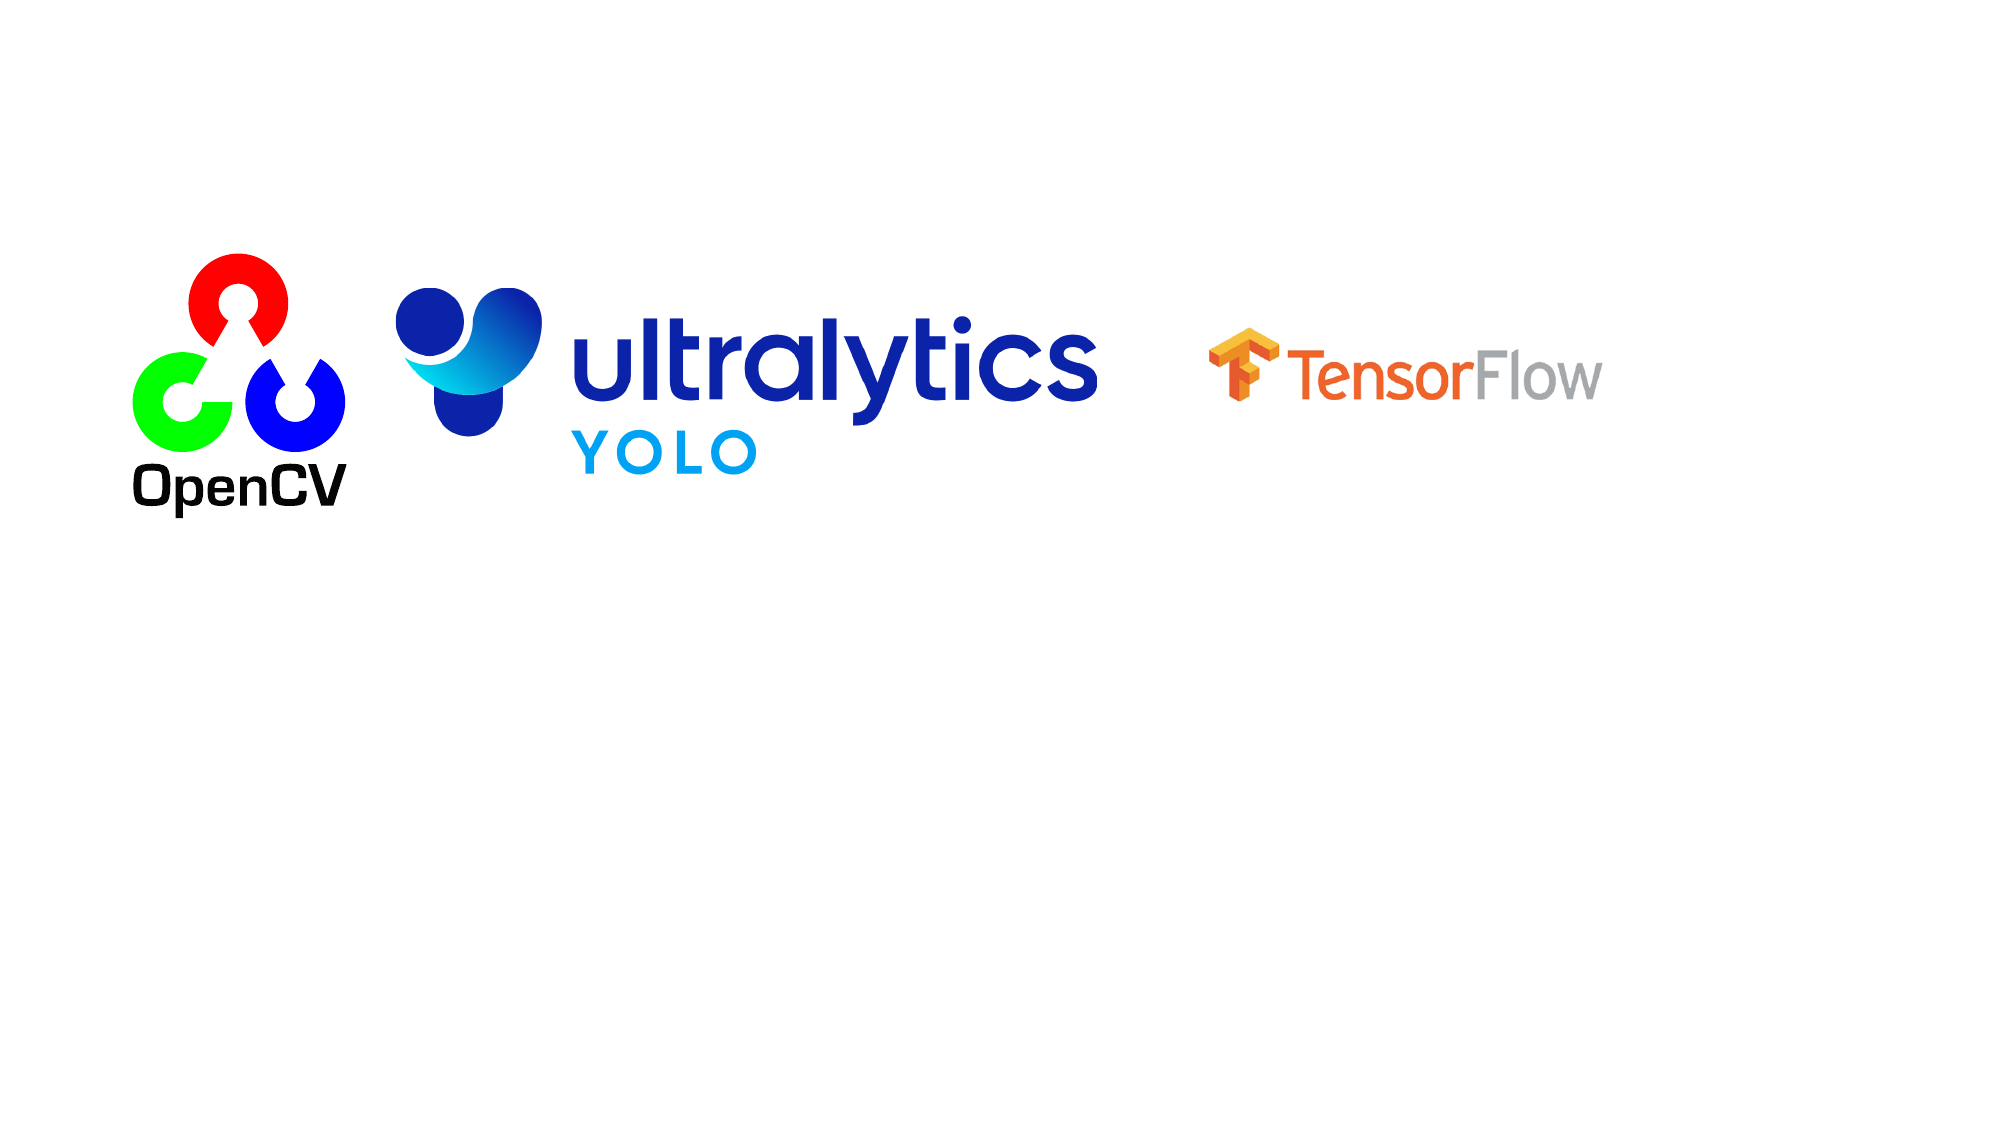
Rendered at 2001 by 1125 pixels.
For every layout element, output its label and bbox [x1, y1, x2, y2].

picture [131, 252, 347, 520]
picture [1160, 239, 1651, 520]
picture [395, 287, 1099, 485]
